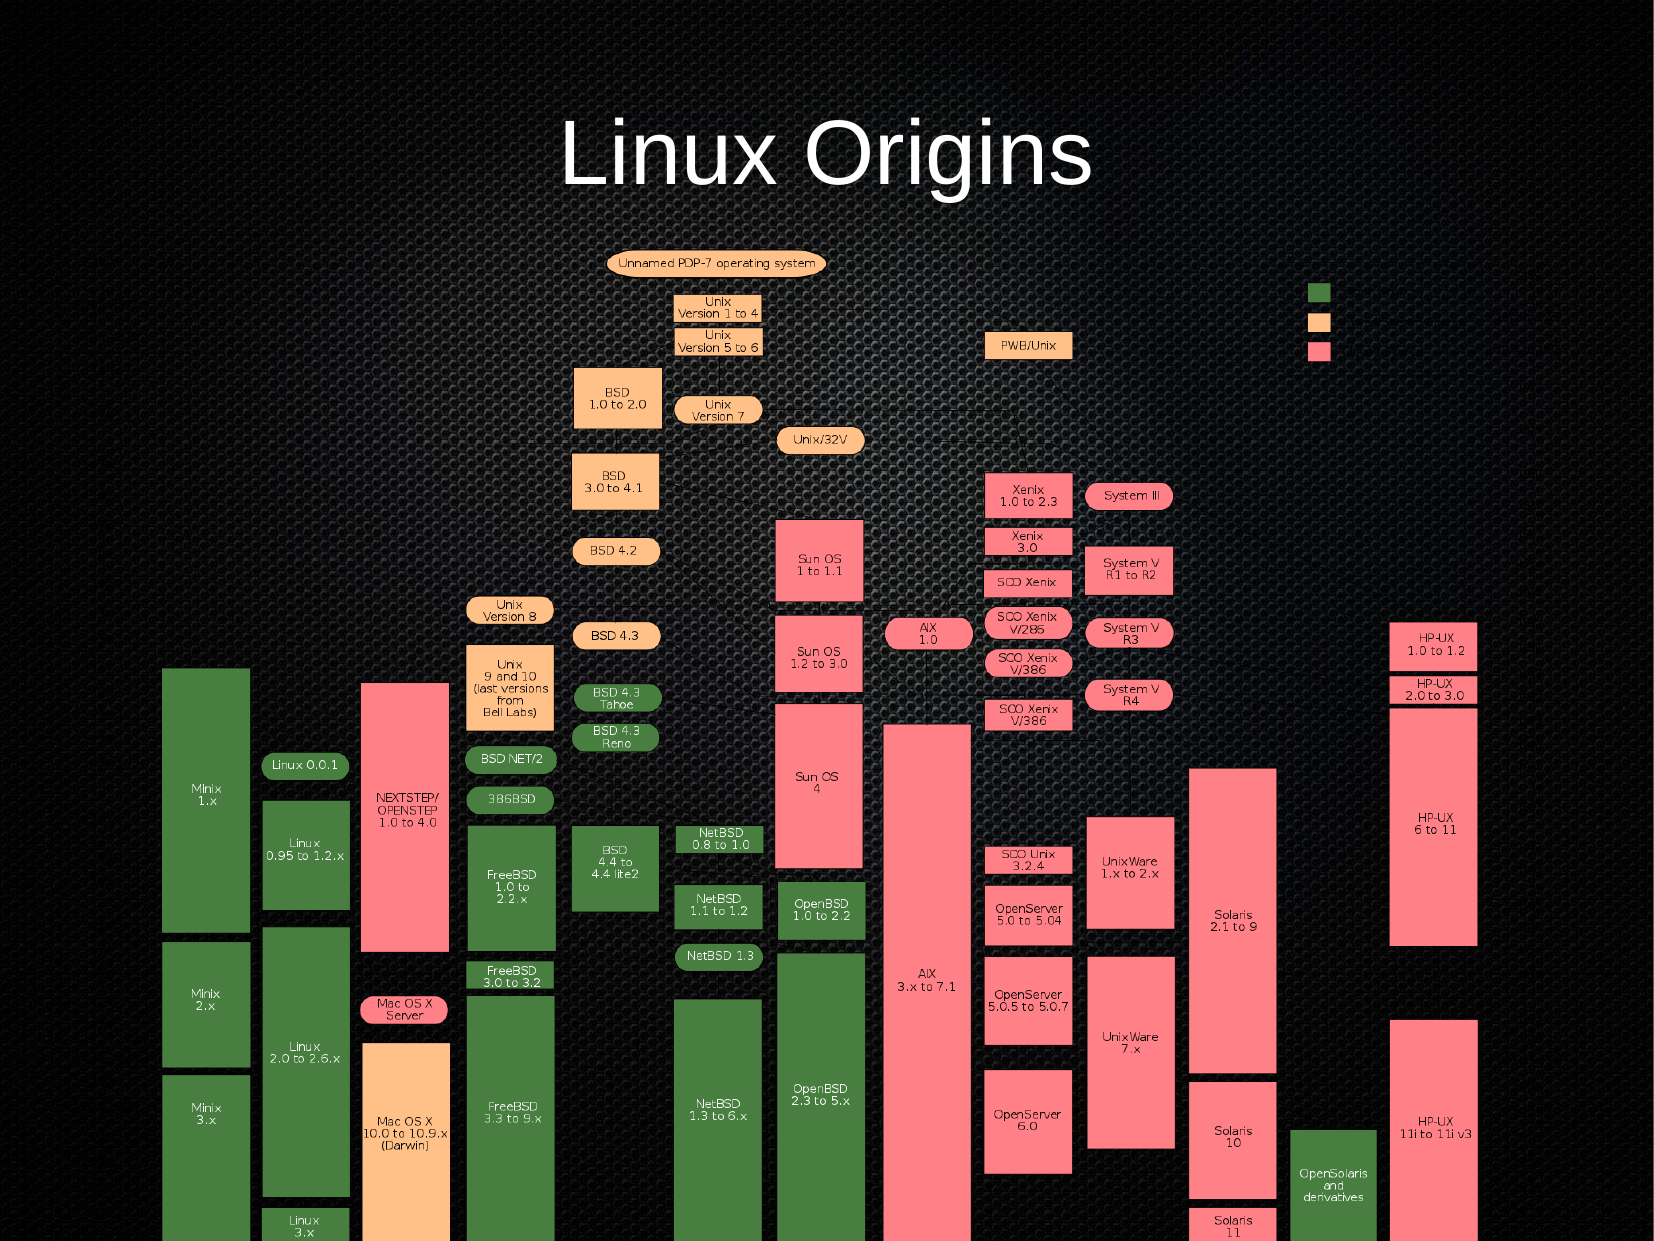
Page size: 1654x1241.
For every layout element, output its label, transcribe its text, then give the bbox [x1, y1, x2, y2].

picture [0, 0, 1654, 1241]
title Linux Origins [82, 49, 1571, 239]
